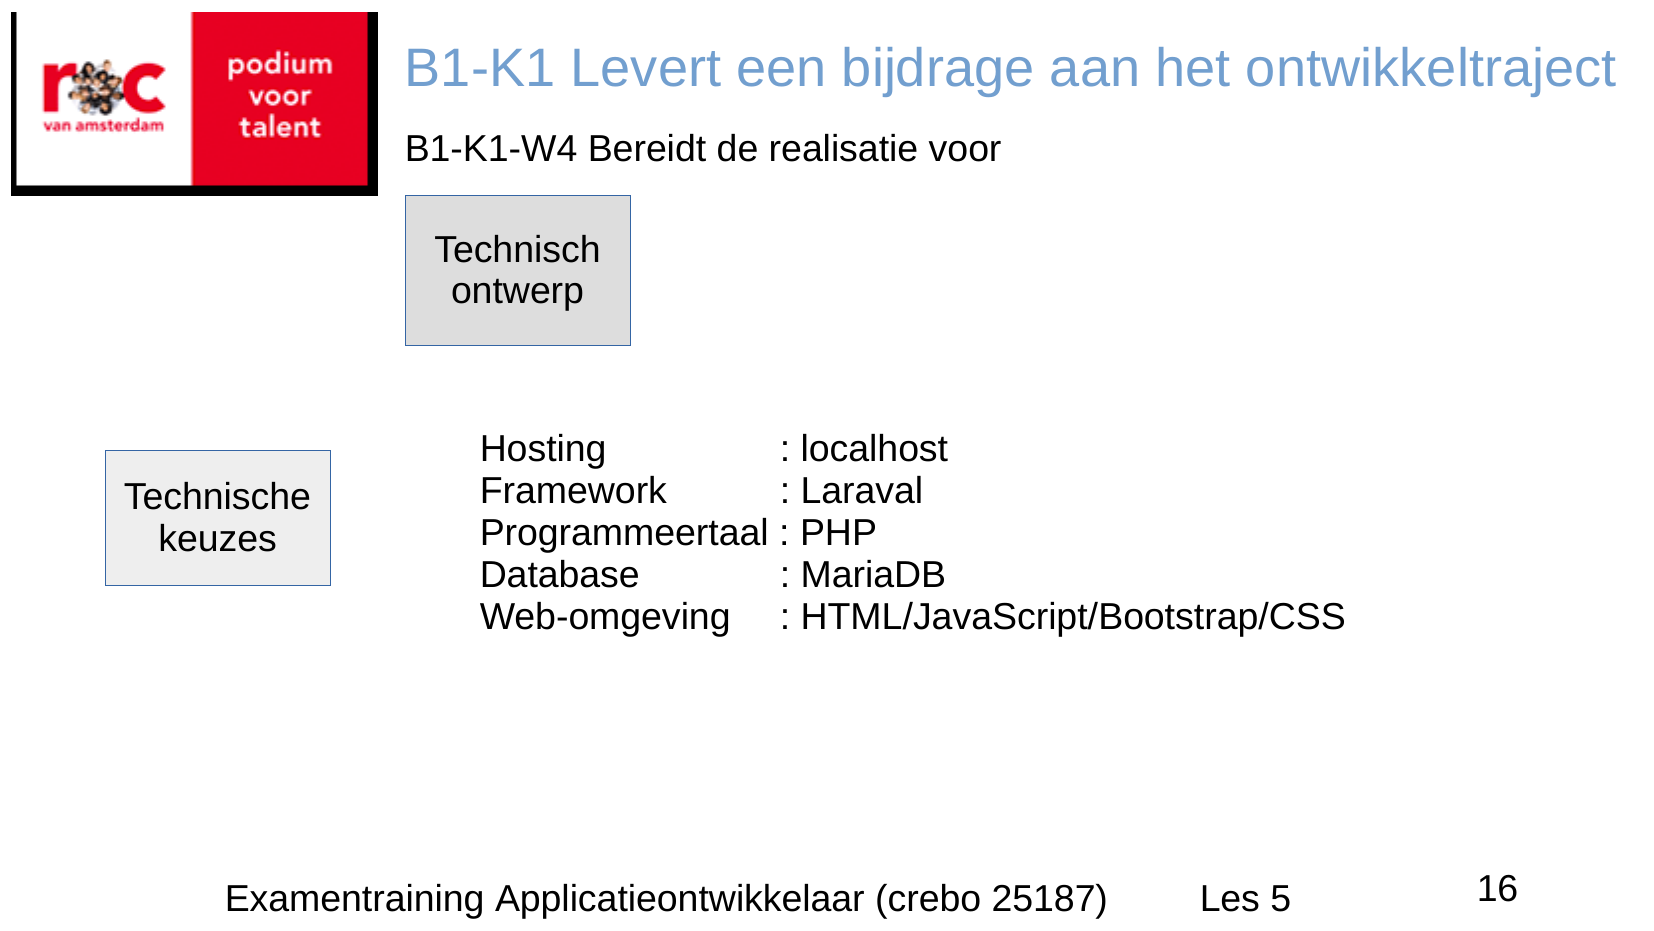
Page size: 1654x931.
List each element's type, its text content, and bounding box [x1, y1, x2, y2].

text_box Technische keuzes [105, 450, 331, 586]
text_box Hosting : localhost Framework : Laraval Programmeertaal : PHP Database : MariaDB Web-omgeving : HTML/JavaScript/Bootstrap/CSS [465, 420, 1396, 645]
text_box <number> [1462, 860, 1654, 931]
picture [11, 12, 378, 196]
text_box B1-K1 Levert een bijdrage aan het ontwikkeltraject [390, 30, 1654, 166]
text_box B1-K1-W4 Bereidt de realisatie voor [390, 120, 1486, 219]
text_box Les 5 [1185, 870, 1336, 927]
text_box Examentraining Applicatieontwikkelaar (crebo 25187) [210, 870, 1141, 927]
text_box Technisch ontwerp [405, 195, 631, 346]
